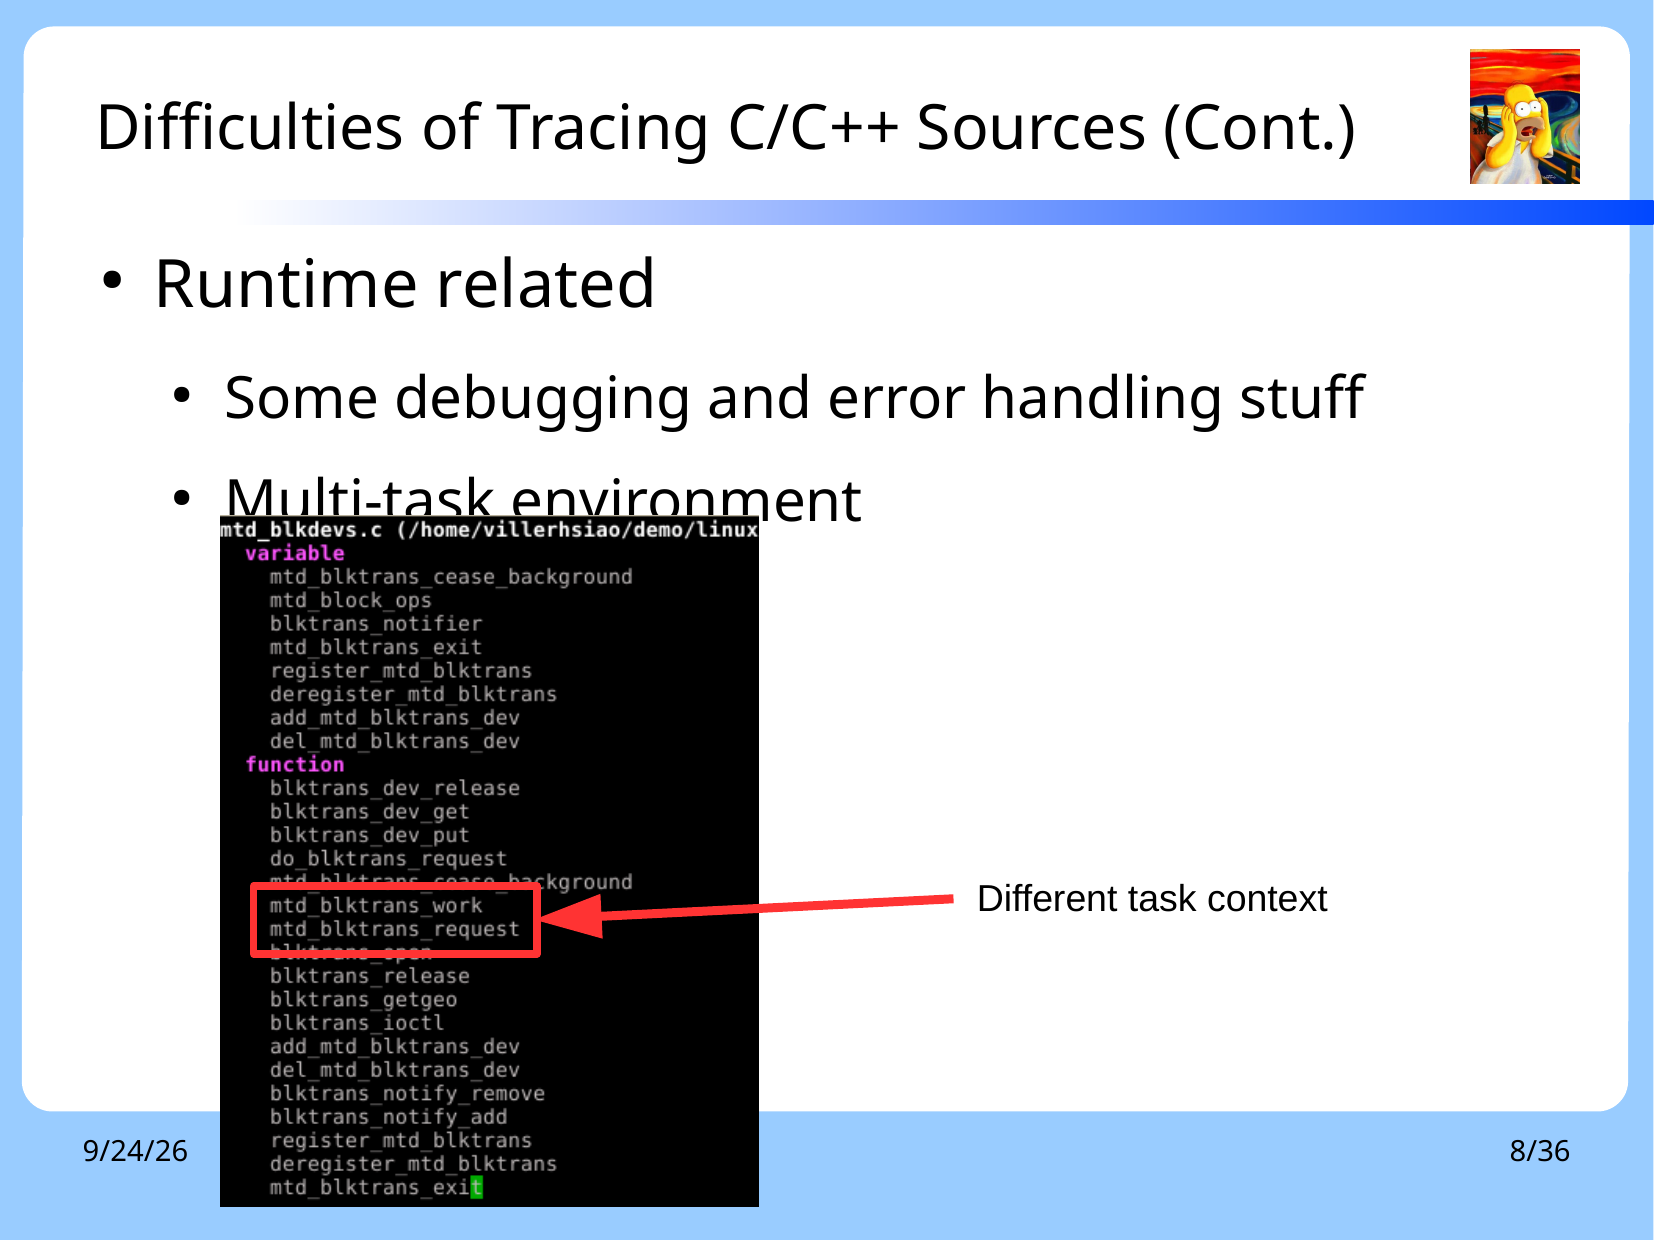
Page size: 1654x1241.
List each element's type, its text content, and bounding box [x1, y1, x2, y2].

picture [220, 515, 759, 1207]
title Difficulties of Tracing C/C++ Sources (Cont.) [82, 49, 1371, 201]
text_box Different task context [962, 869, 1354, 927]
list Runtime related Some debugging and error handling stuff Multi-task environment [82, 236, 1571, 1055]
picture [257, 890, 533, 950]
picture [1470, 49, 1580, 184]
